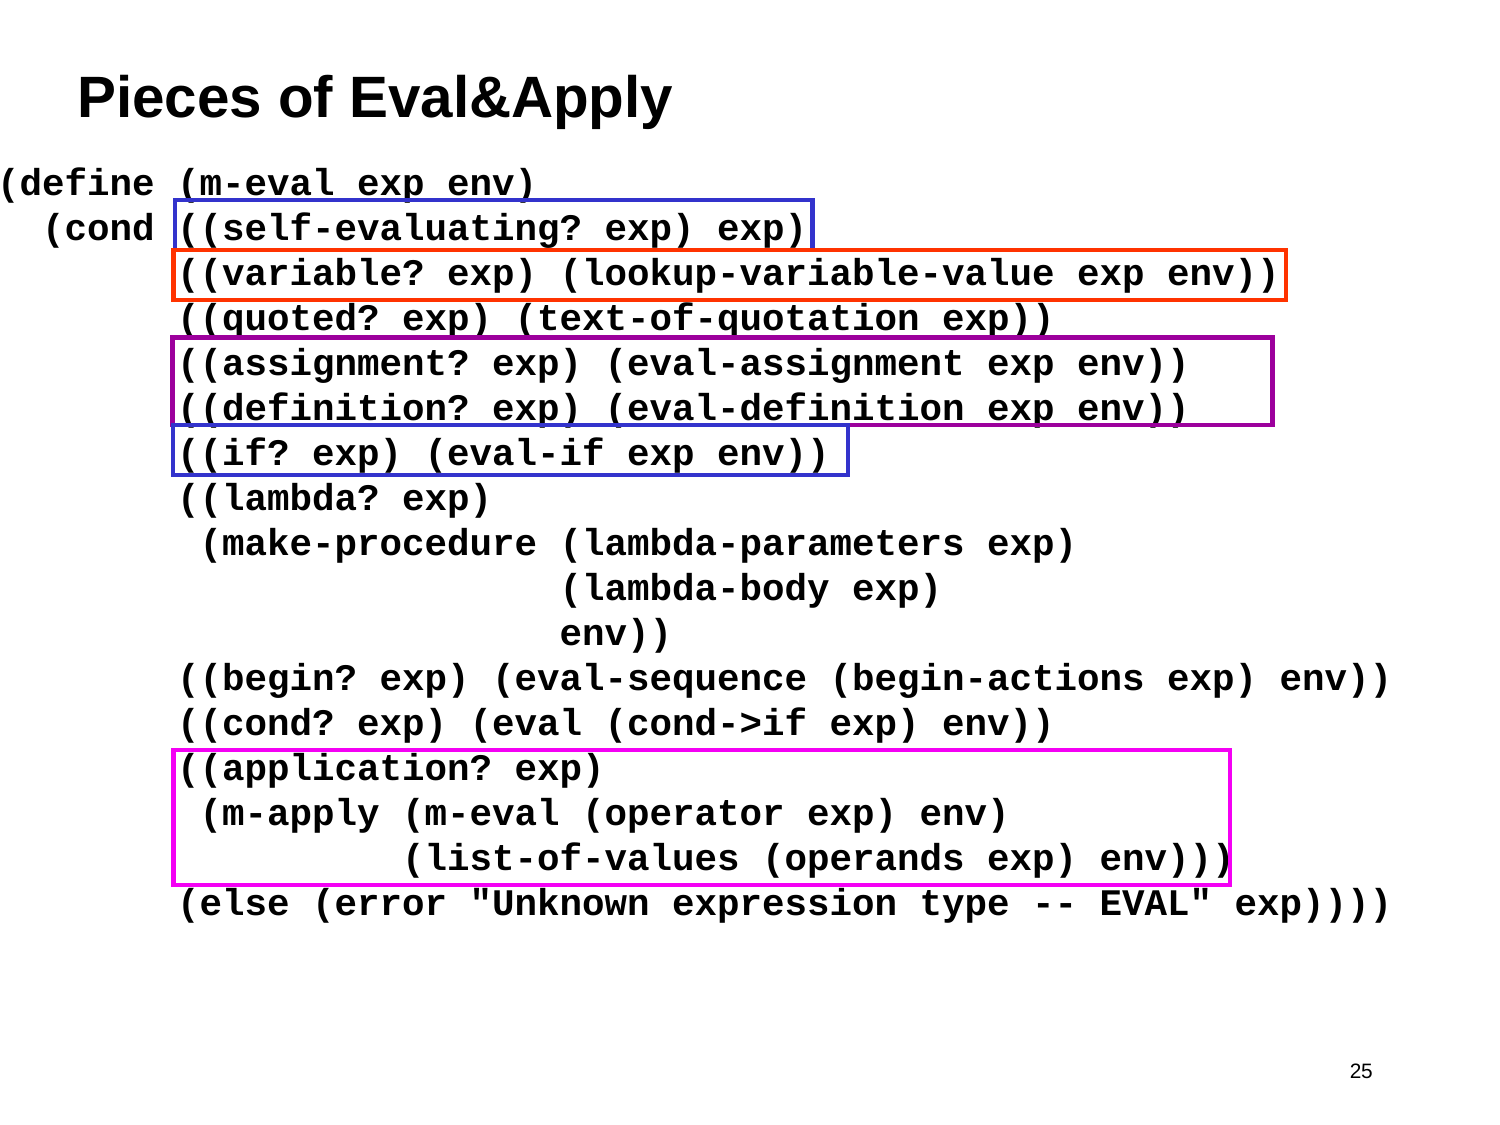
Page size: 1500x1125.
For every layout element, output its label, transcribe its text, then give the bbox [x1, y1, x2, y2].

text_box <number> [1025, 1049, 1388, 1101]
text_box Pieces of Eval&Apply [62, 24, 1338, 149]
text_box (define (m-eval exp env) (cond ((self-evaluating? exp) exp) ((variable? exp) (lookup-variable-value exp env)) ((quoted? exp) (text-of-quotation exp)) ((assignment? exp) (eval-assignment exp env)) ((definition? exp) (eval-definition exp env)) ((if? exp) (eval-if exp env)) ((lambda? exp) (make-procedure (lambda-parameters exp) (lambda-body exp) env)) ((begin? exp) (eval-sequence (begin-actions exp) env)) ((cond? exp) (eval (cond->if exp) env)) ((application? exp) (m-apply (m-eval (operator exp) env) (list-of-values (operands exp) env))) (else (error "Unknown expression type -- EVAL" exp)))) [0, 149, 1408, 931]
